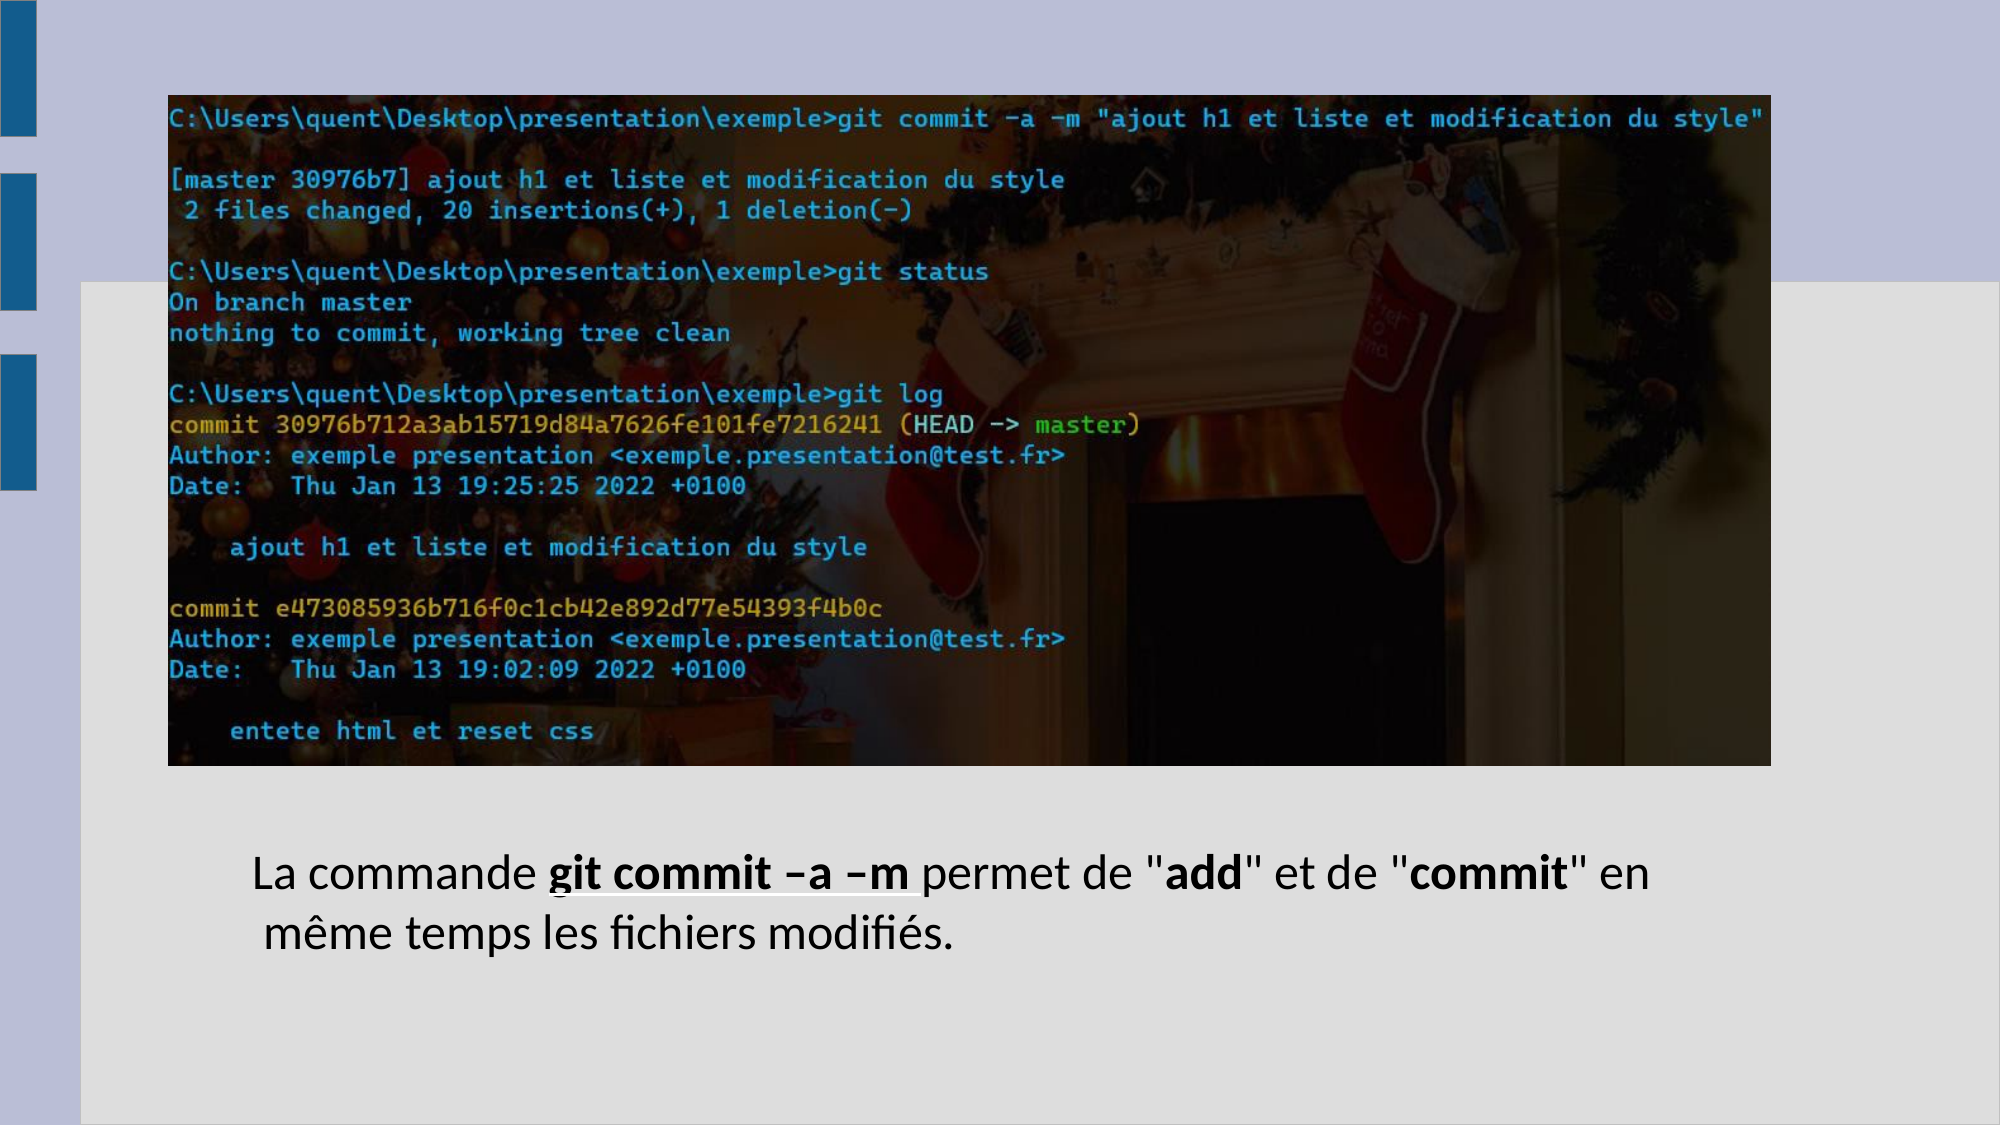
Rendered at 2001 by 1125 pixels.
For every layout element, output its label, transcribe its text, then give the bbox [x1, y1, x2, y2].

text_box La commande git commit –a –m permet de "add" et de "commit" en même temps les fichiers modifiés. [250, 837, 1653, 960]
picture [168, 95, 1771, 766]
